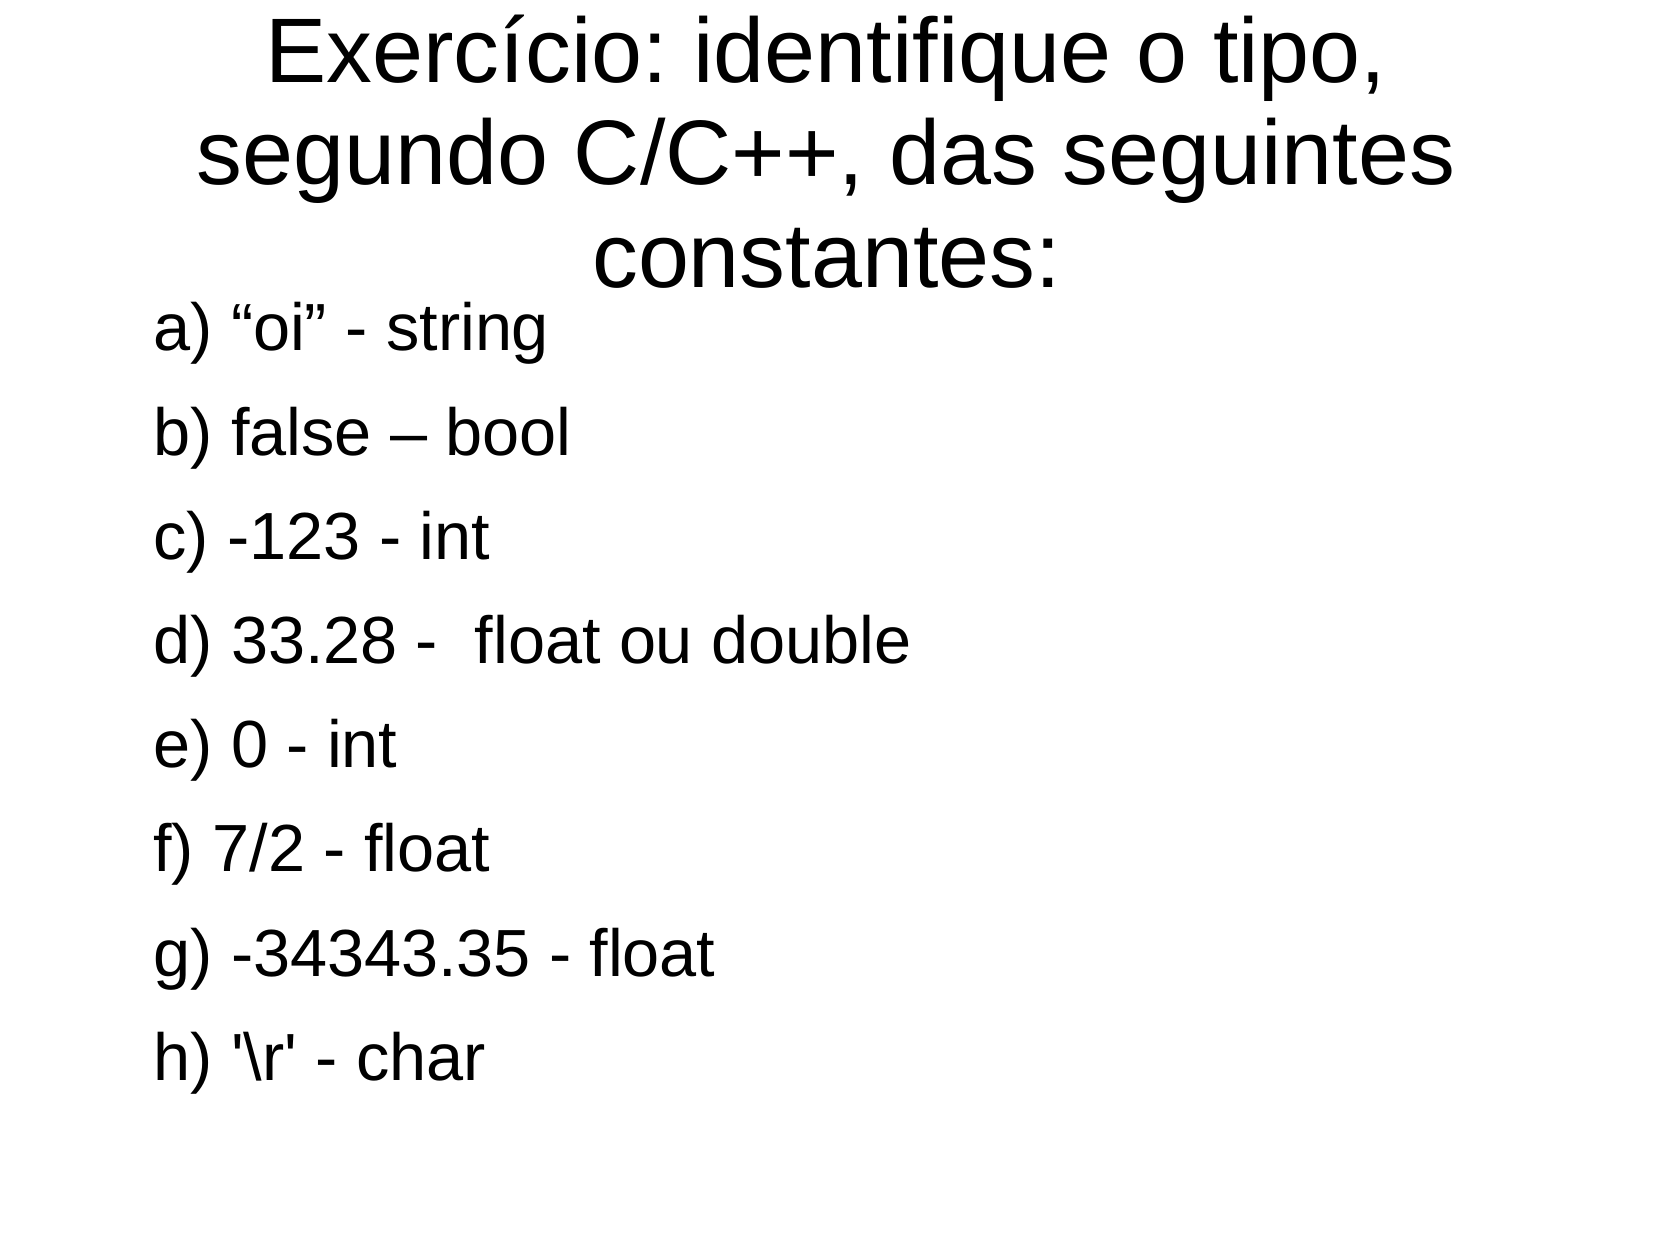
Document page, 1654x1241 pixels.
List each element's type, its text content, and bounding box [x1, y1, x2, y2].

list a) “oi” - string b) false – bool c) -123 - int d) 33.28 - float ou double e) 0 - int f) 7/2 - float g) -34343.35 - float h) '\r' - char [82, 290, 1571, 1109]
title Exercício: identifique o tipo, segundo C/C++, das seguintes constantes: [82, 0, 1571, 290]
